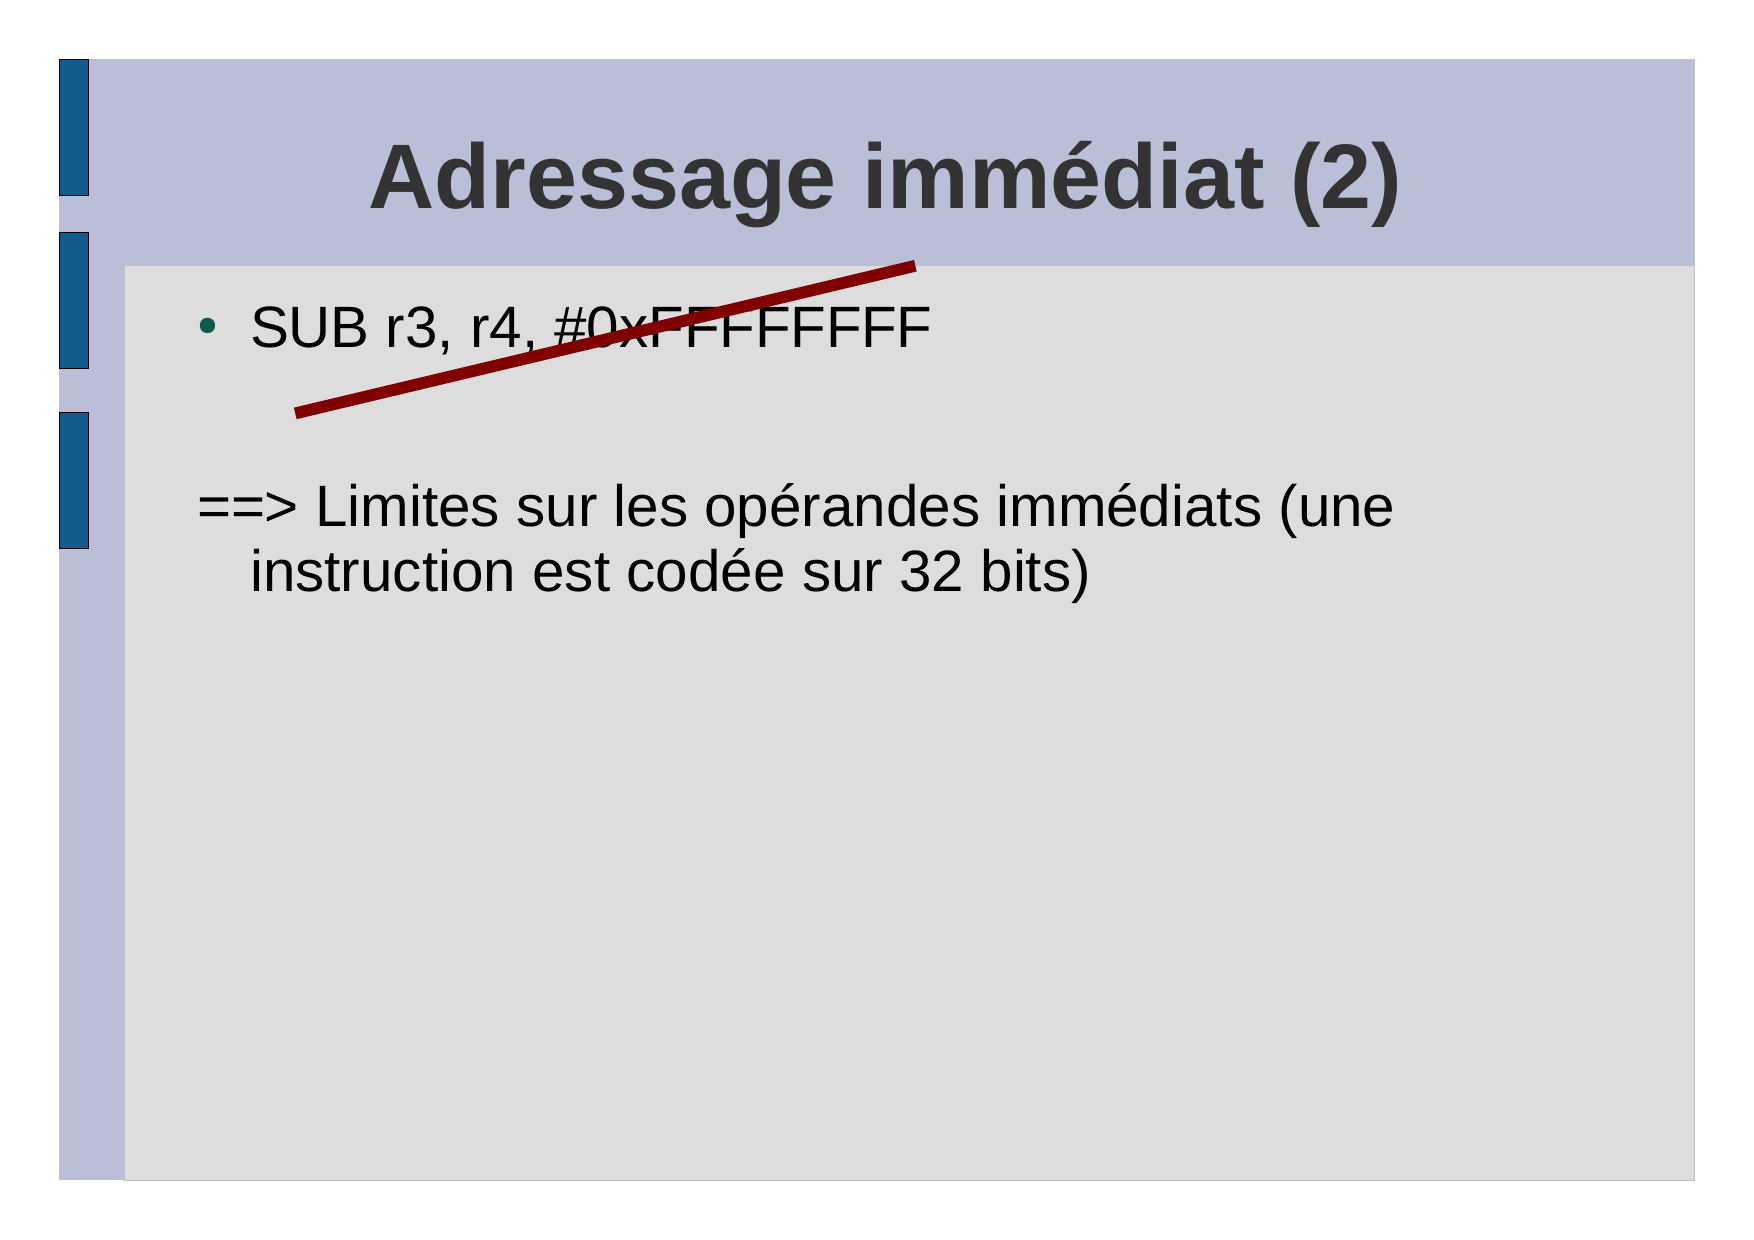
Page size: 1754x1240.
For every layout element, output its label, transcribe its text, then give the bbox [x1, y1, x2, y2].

list SUB r3, r4, #0xFFFFFFFF ==> Limites sur les opérandes immédiats (une instruction est codée sur 32 bits) [179, 295, 1577, 1093]
title Adressage immédiat (2) [118, 88, 1654, 266]
